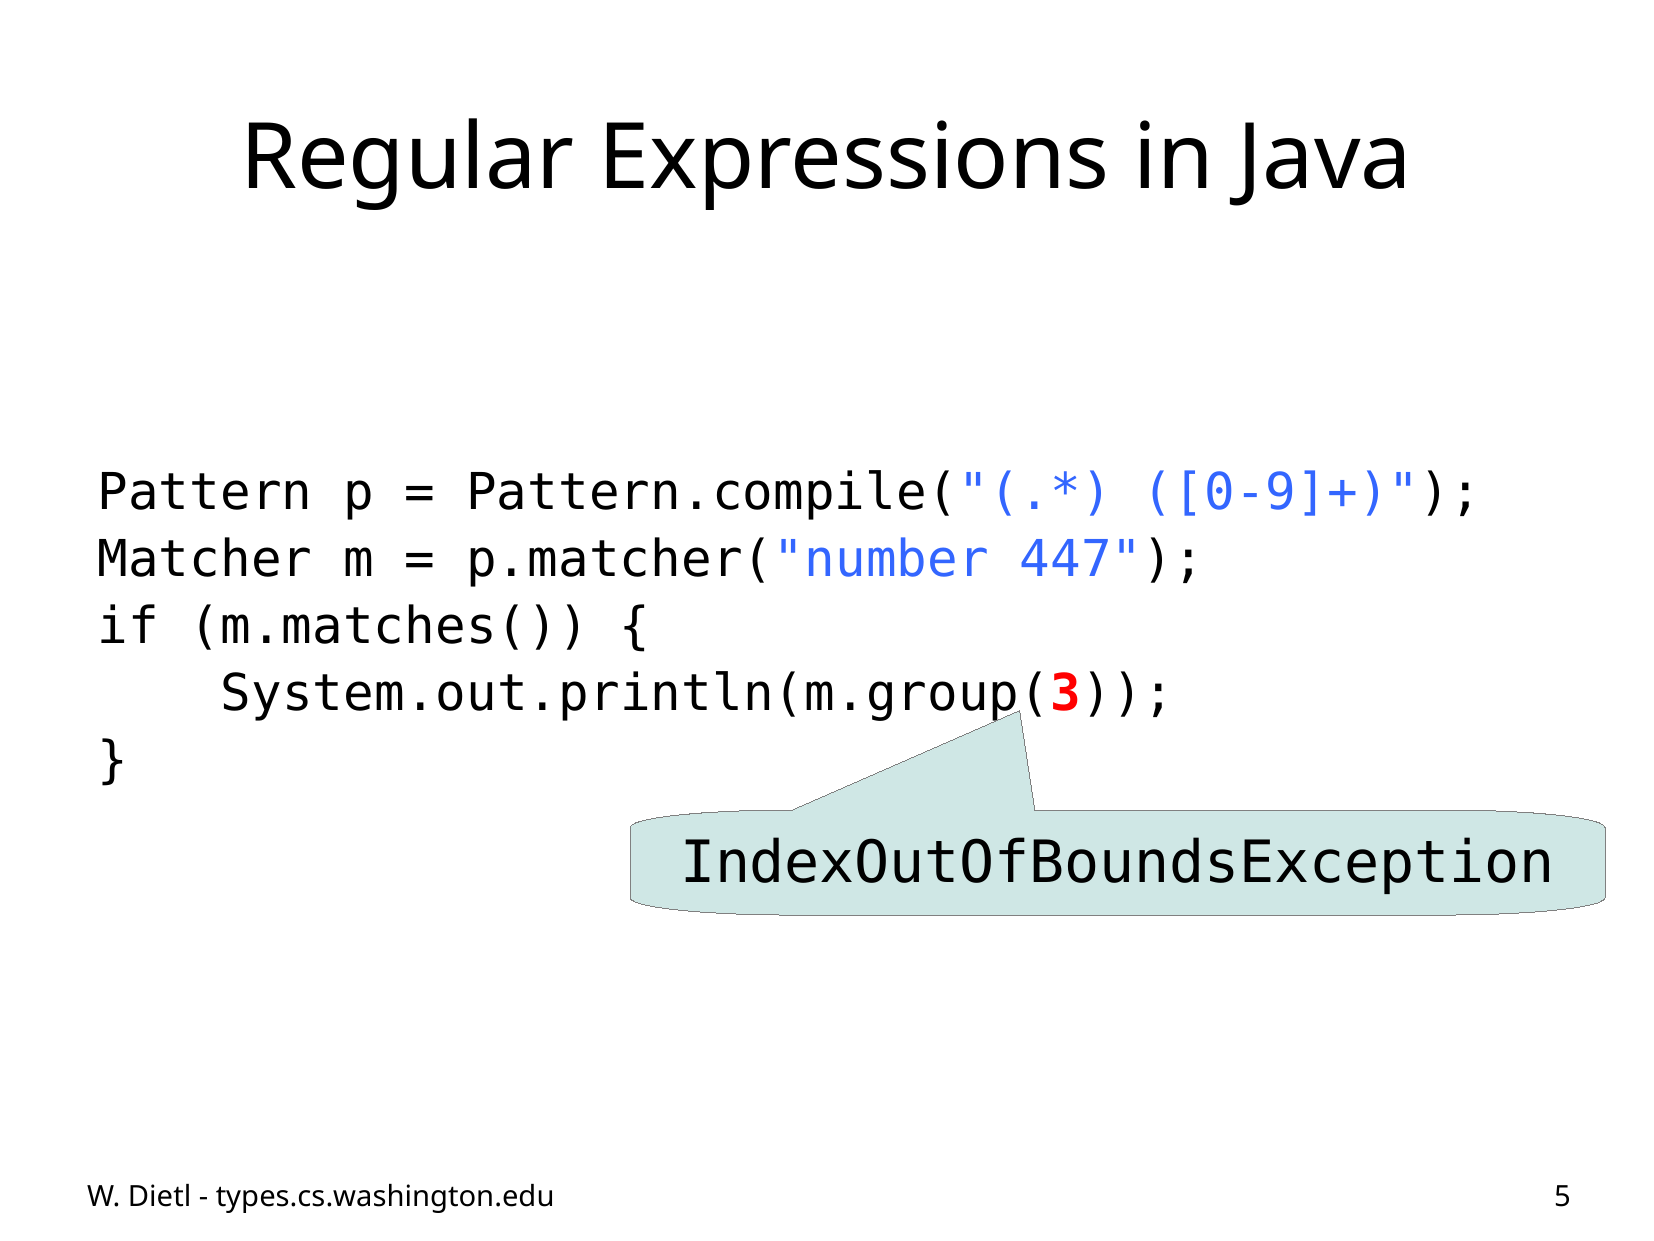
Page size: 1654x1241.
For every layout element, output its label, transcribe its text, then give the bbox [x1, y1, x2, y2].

text_box Pattern p = Pattern.compile("(.*) ([0-9]+)"); Matcher m = p.matcher("number 447"); if (m.matches()) { System.out.println(m.group(3)); } [82, 454, 1571, 841]
text_box IndexOutOfBoundsException [630, 710, 1606, 916]
title Regular Expressions in Java [82, 49, 1571, 257]
